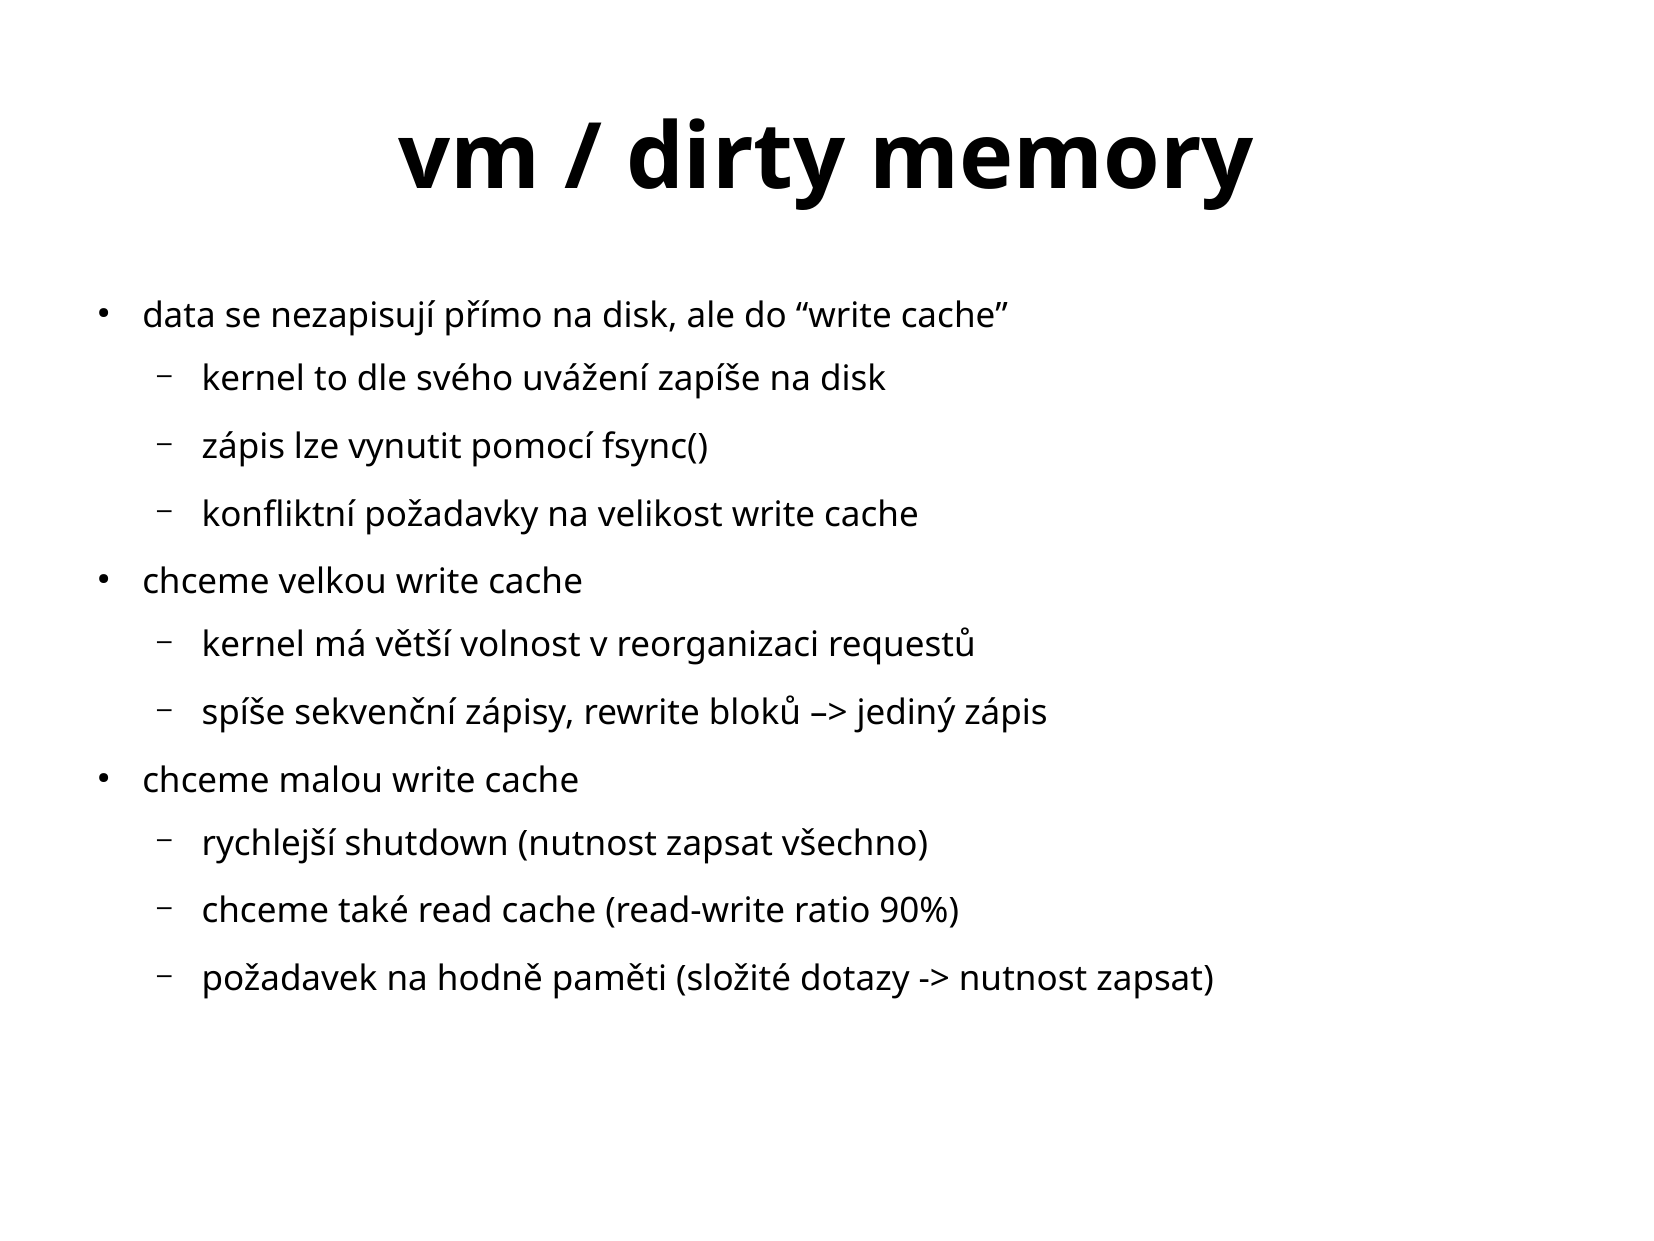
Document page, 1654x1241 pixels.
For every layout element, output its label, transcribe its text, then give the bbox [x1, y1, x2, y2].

title vm / dirty memory [82, 49, 1571, 257]
list data se nezapisují přímo na disk, ale do “write cache” kernel to dle svého uvážení zapíše na disk zápis lze vynutit pomocí fsync() konfliktní požadavky na velikost write cache chceme velkou write cache kernel má větší volnost v reorganizaci requestů spíše sekvenční zápisy, rewrite bloků –> jediný zápis chceme malou write cache rychlejší shutdown (nutnost zapsat všechno) chceme také read cache (read-write ratio 90%) požadavek na hodně paměti (složité dotazy -> nutnost zapsat) [82, 290, 1538, 1010]
